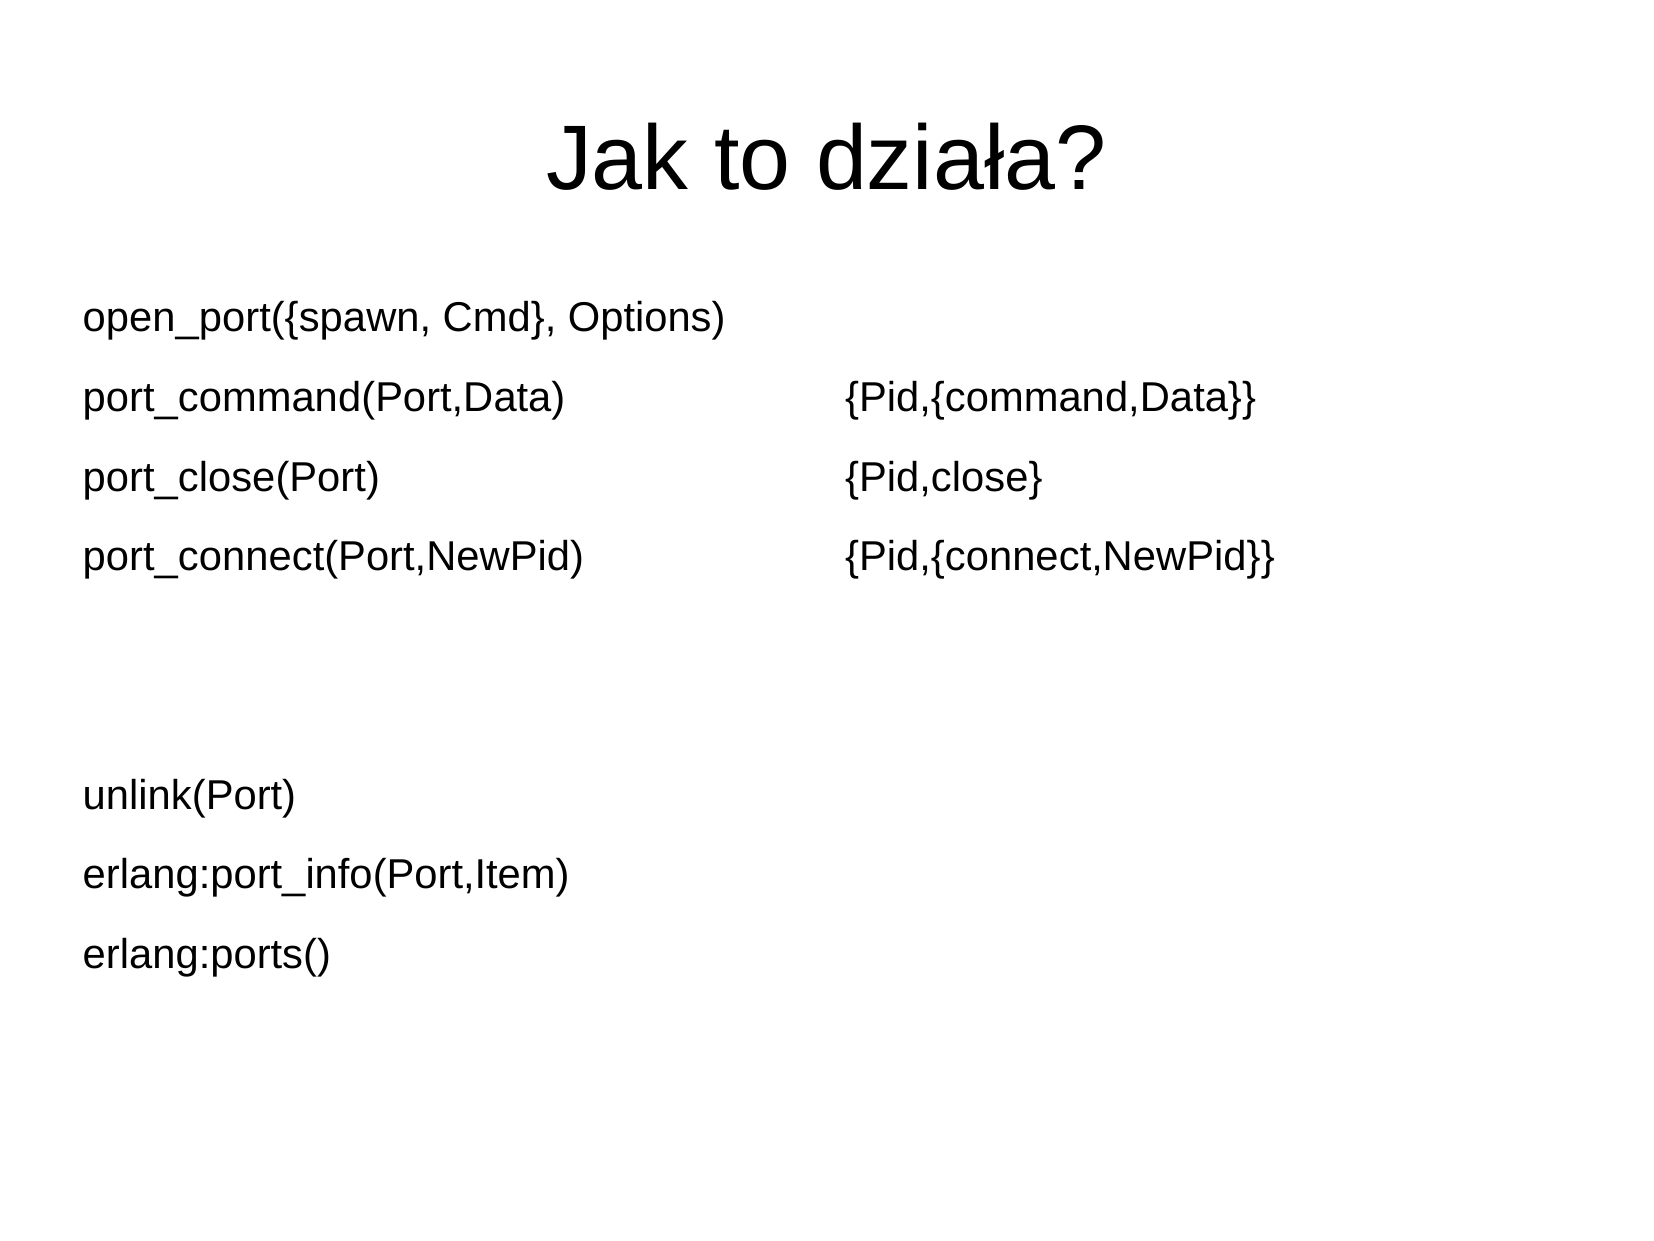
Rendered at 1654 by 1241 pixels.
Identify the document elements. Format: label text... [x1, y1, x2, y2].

list {Pid,{command,Data}} {Pid,close} {Pid,{connect,NewPid}} [845, 290, 1572, 1109]
title Jak to działa? [82, 49, 1571, 257]
list open_port({spawn, Cmd}, Options) port_command(Port,Data) port_close(Port) port_connect(Port,NewPid) unlink(Port) erlang:port_info(Port,Item) erlang:ports() [82, 290, 809, 1109]
